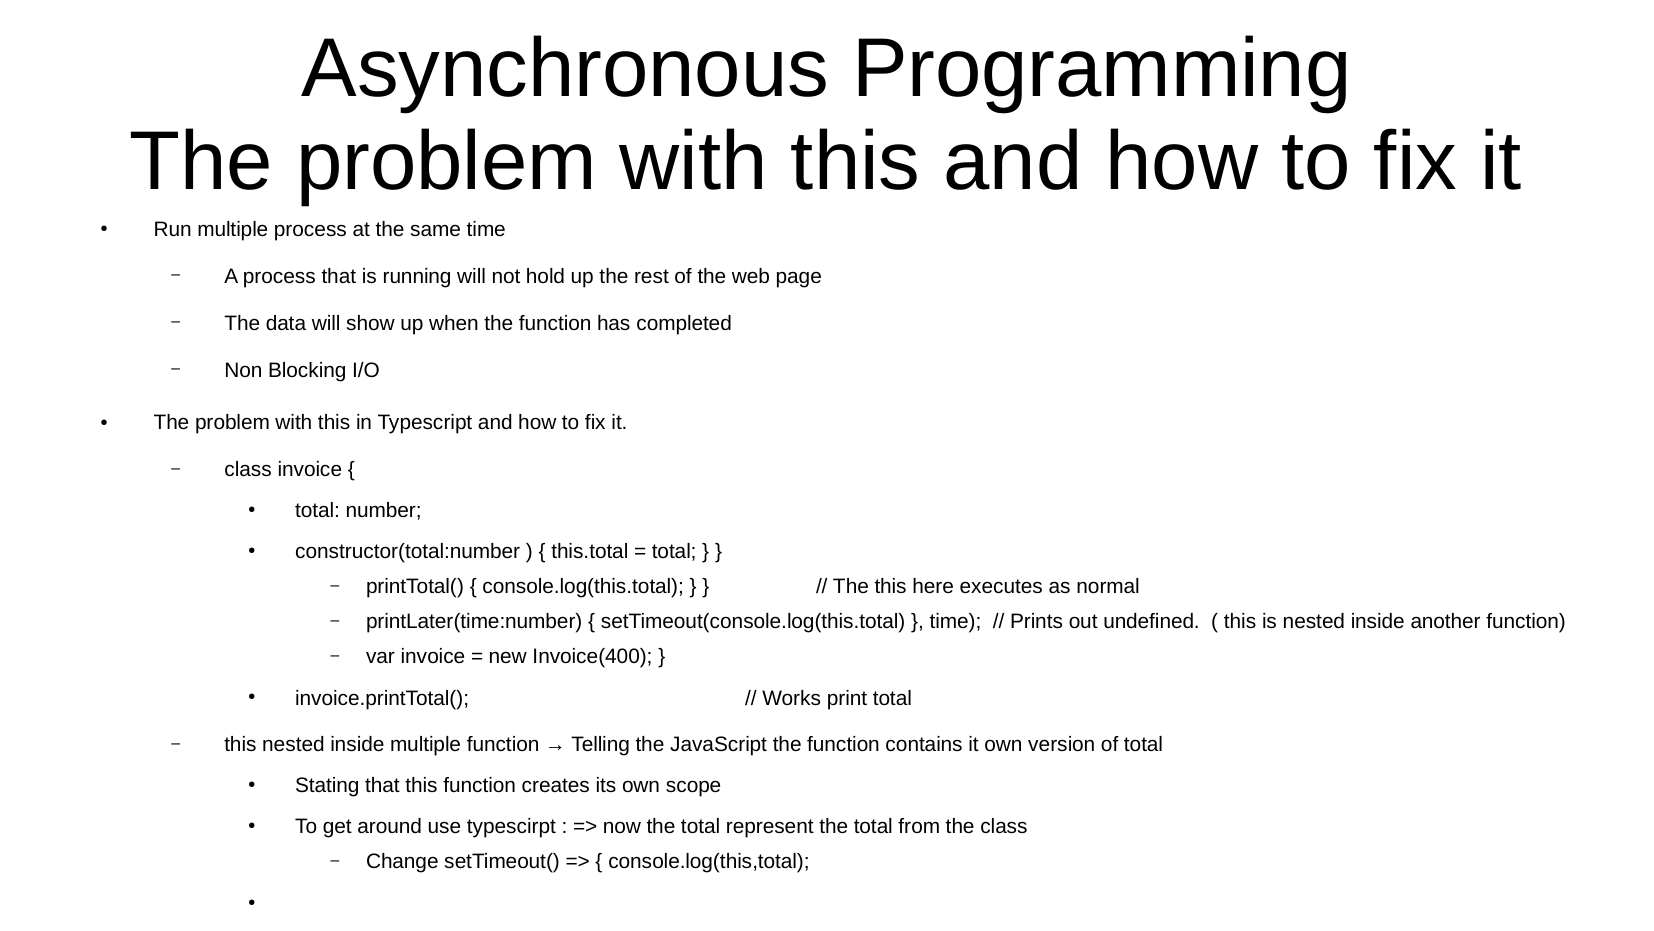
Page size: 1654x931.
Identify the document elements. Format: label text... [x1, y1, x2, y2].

list Run multiple process at the same time A process that is running will not hold up the rest of the web page The data will show up when the function has completed Non Blocking I/O The problem with this in Typescript and how to fix it. class invoice { total: number; constructor(total:number ) { this.total = total; } } printTotal() { console.log(this.total); } } // The this here executes as normal printLater(time:number) { setTimeout(console.log(this.total) }, time); // Prints out undefined. ( this is nested inside another function) var invoice = new Invoice(400); } invoice.printTotal(); // Works print total this nested inside multiple function → Telling the JavaScript the function contains it own version of total Stating that this function creates its own scope To get around use typescirpt : => now the total represent the total from the class Change setTimeout() => { console.log(this,total); [82, 217, 1576, 916]
title Asynchronous Programming The problem with this and how to fix it [82, 21, 1571, 208]
